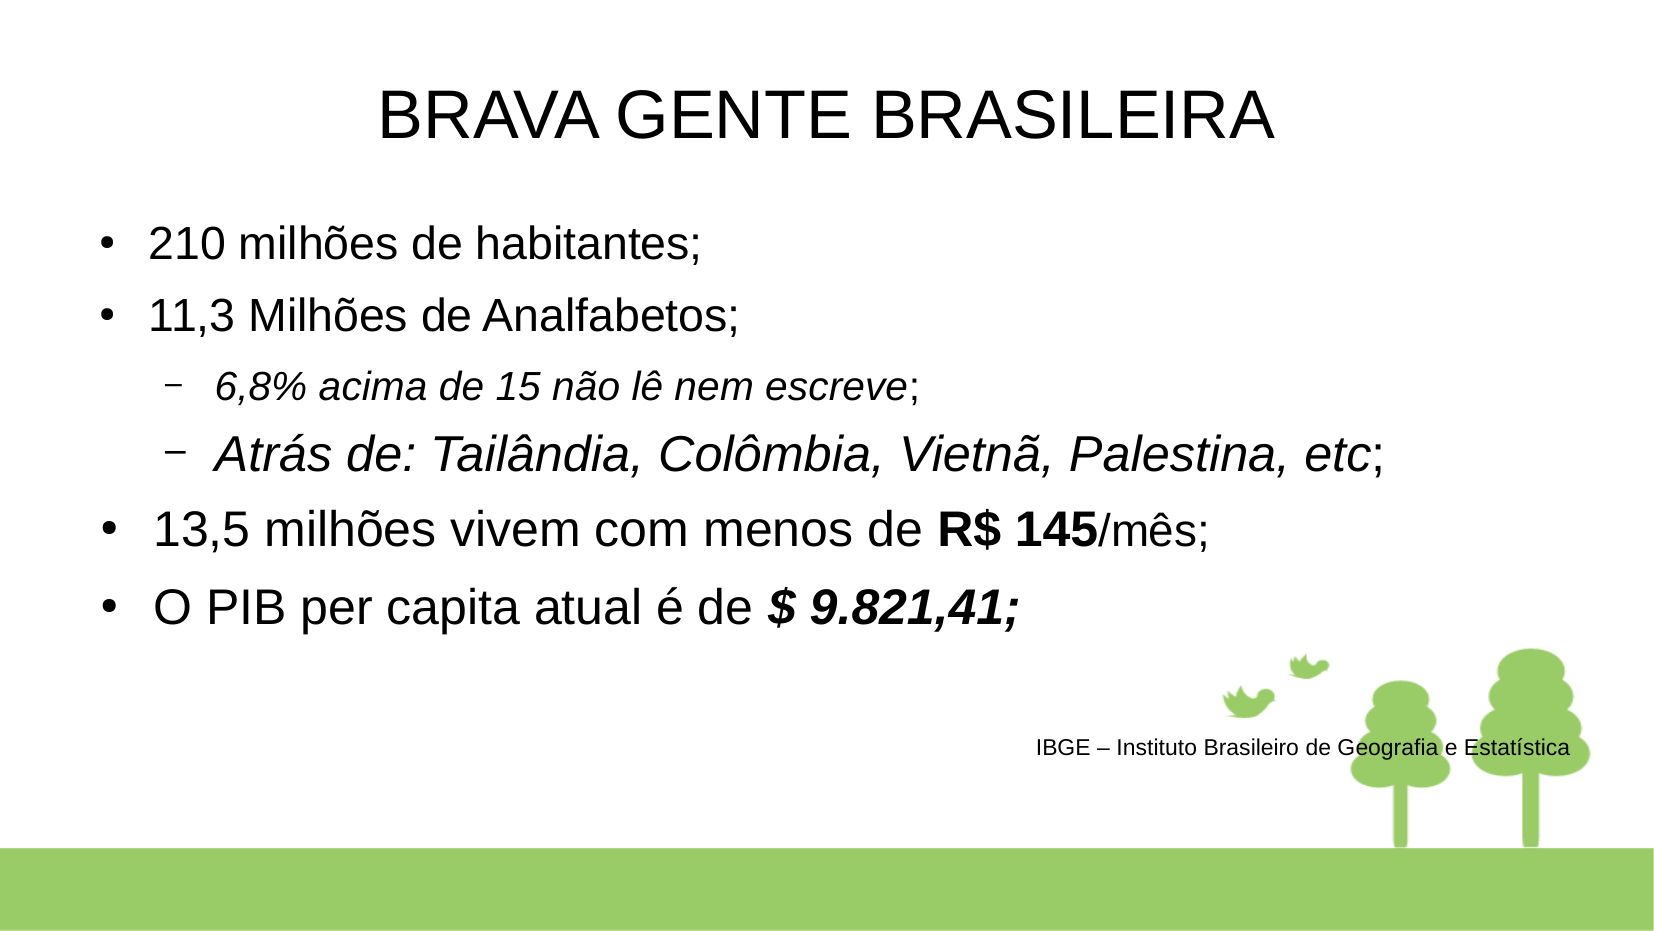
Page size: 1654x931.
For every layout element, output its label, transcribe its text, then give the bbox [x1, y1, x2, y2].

list 210 milhões de habitantes; 11,3 Milhões de Analfabetos; 6,8% acima de 15 não lê nem escreve; Atrás de: Tailândia, Colômbia, Vietnã, Palestina, etc; [82, 217, 1571, 485]
list 13,5 milhões vivem com menos de R$ 145/mês; O PIB per capita atual é de $ 9.821,41; IBGE – Instituto Brasileiro de Geografia e Estatística [82, 501, 1571, 768]
picture [0, 0, 1654, 931]
title BRAVA GENTE BRASILEIRA [82, 37, 1571, 193]
